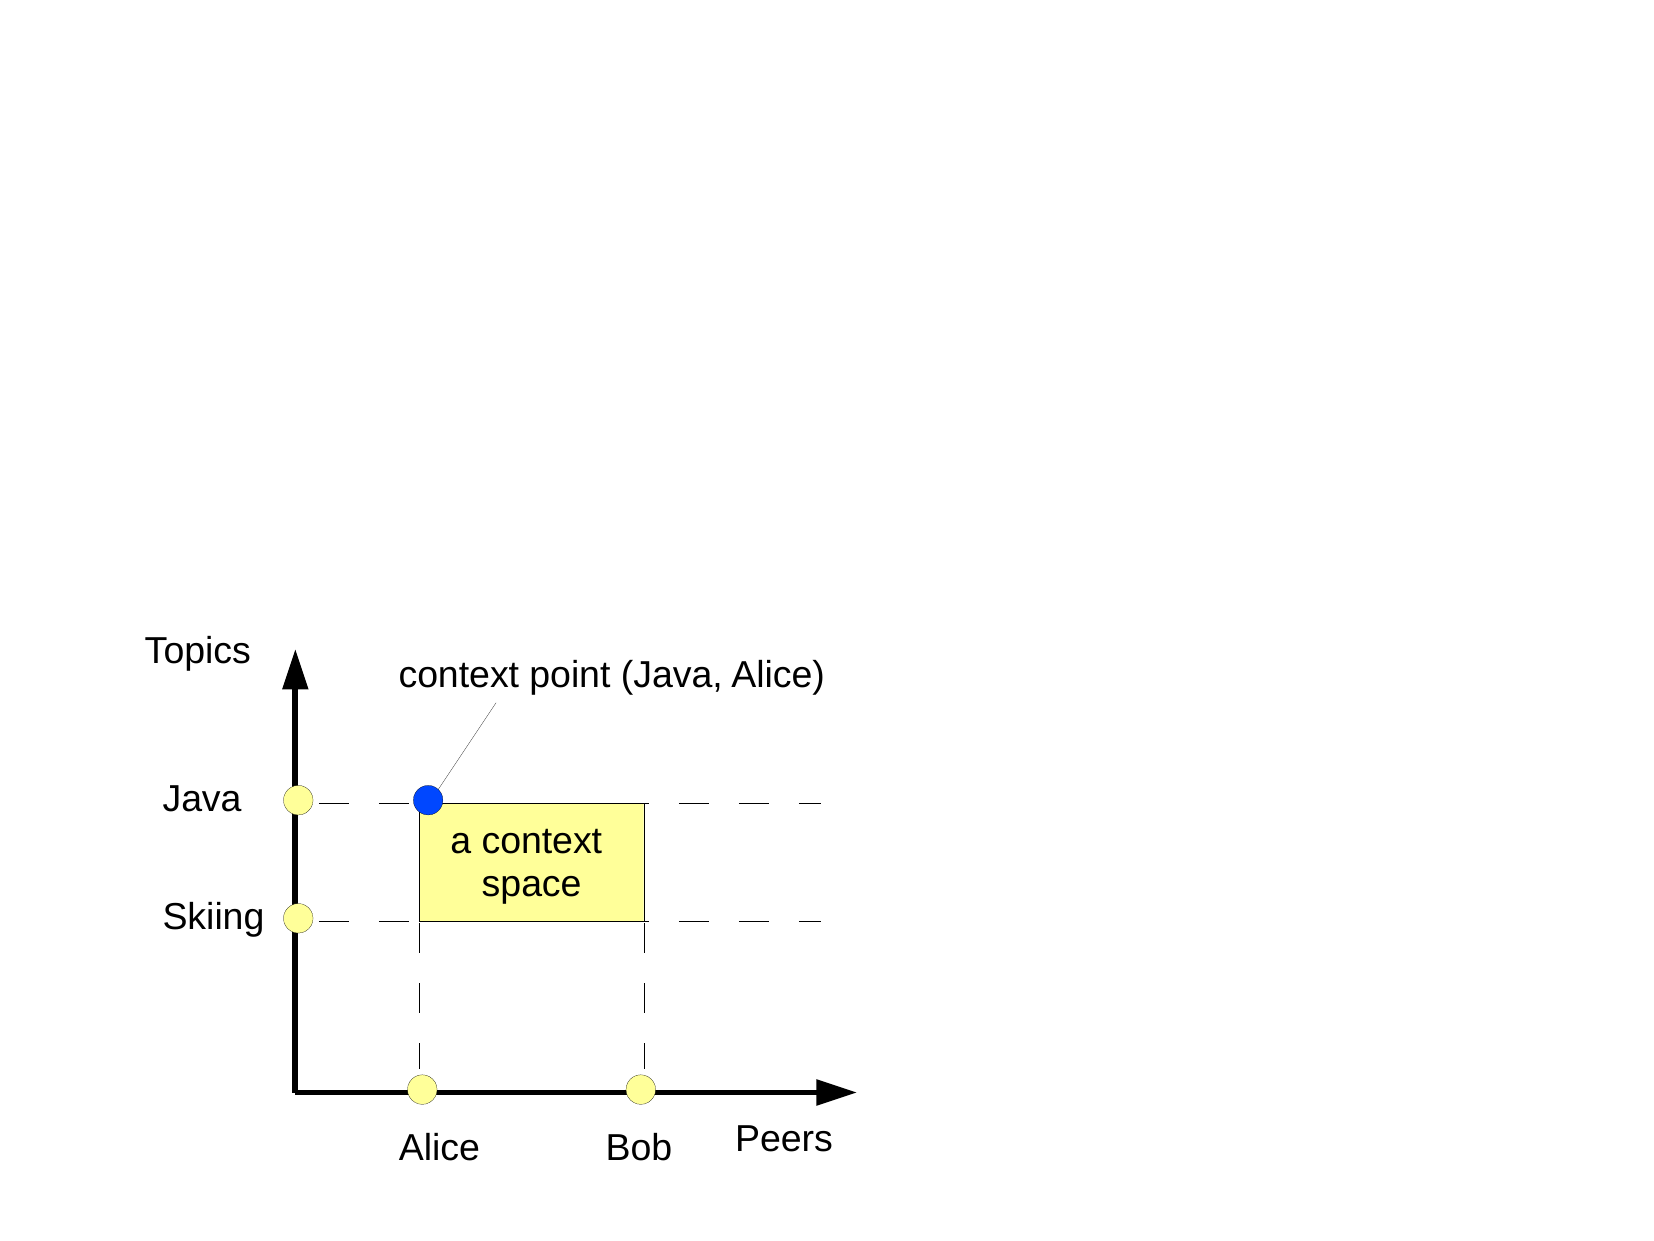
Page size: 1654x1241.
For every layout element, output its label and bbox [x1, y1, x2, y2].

picture [129, 622, 857, 1177]
